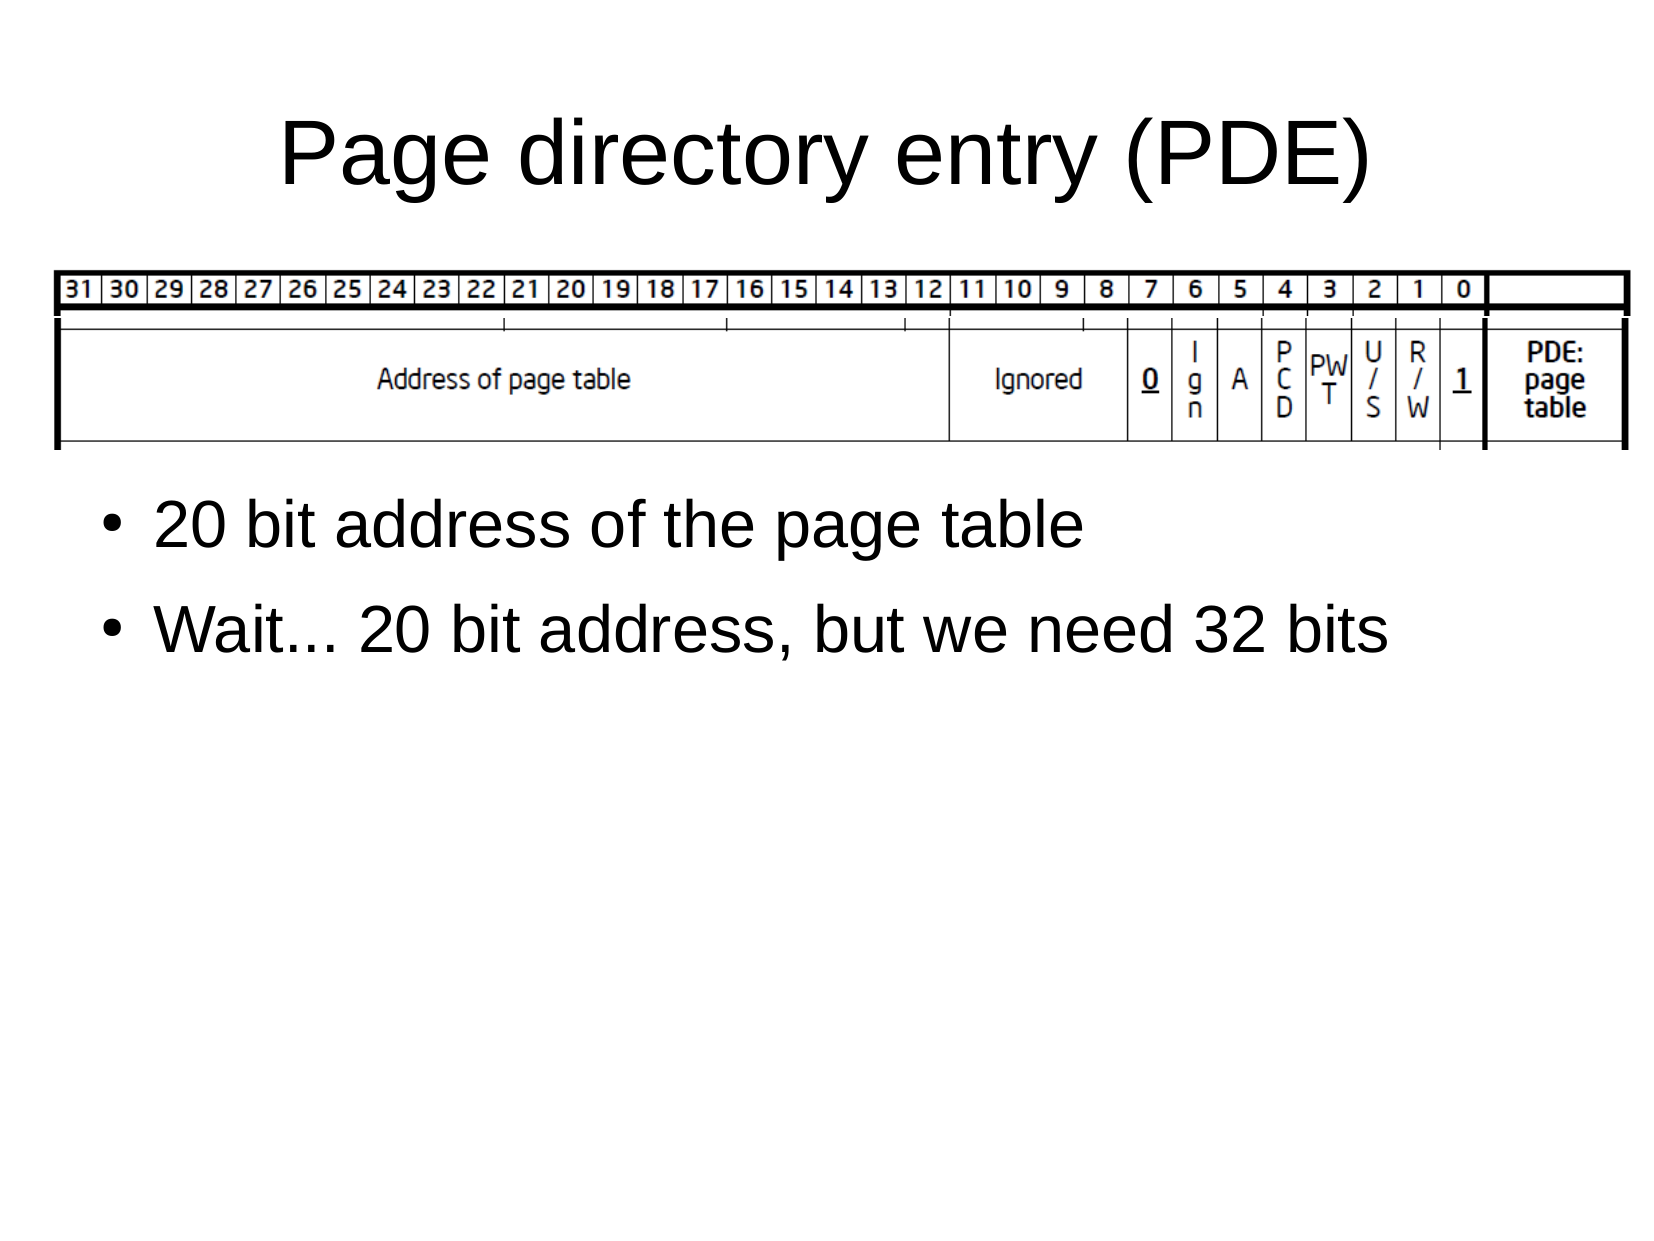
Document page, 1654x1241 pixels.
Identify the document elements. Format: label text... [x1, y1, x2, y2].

picture [42, 262, 1636, 316]
title Page directory entry (PDE) [82, 49, 1571, 257]
list 20 bit address of the page table Wait... 20 bit address, but we need 32 bits [82, 487, 1571, 1088]
picture [37, 318, 1642, 451]
